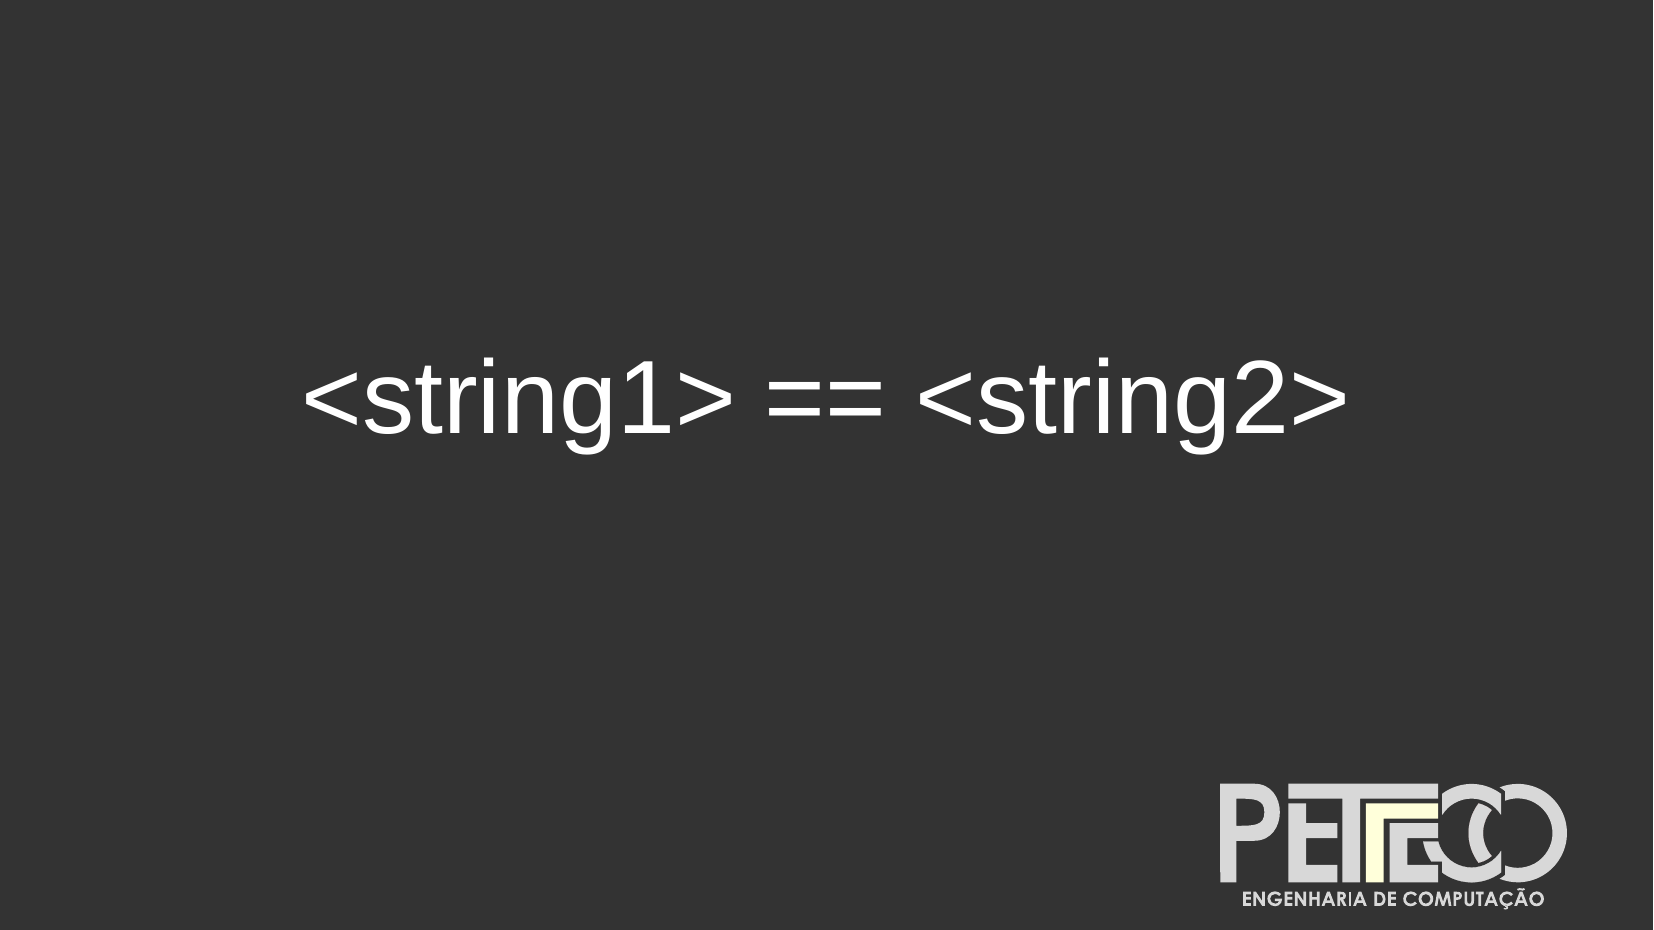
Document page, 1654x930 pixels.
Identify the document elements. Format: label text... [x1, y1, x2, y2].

subtitle <string1> == <string2> [82, 37, 1571, 757]
